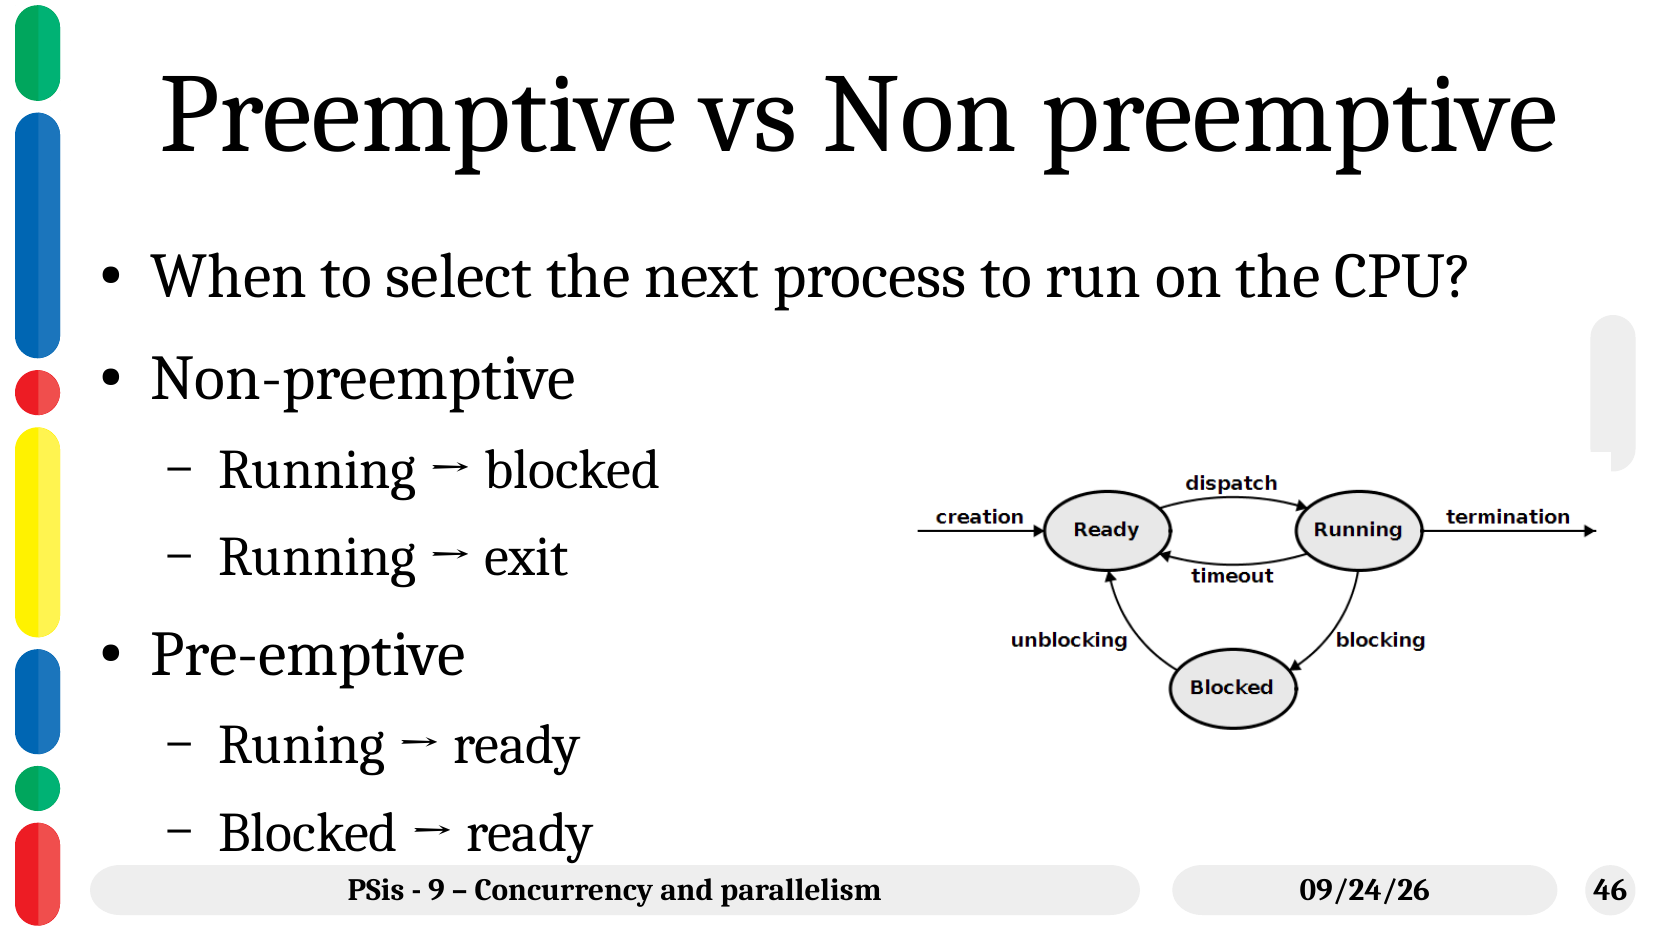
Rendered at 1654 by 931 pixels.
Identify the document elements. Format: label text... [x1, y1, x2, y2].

list When to select the next process to run on the CPU? Non-preemptive Running → blocked Running → exit Pre-emptive Runing → ready Blocked → ready [82, 240, 1571, 866]
title Preemptive vs Non preemptive [82, 37, 1636, 193]
picture [903, 452, 1611, 752]
